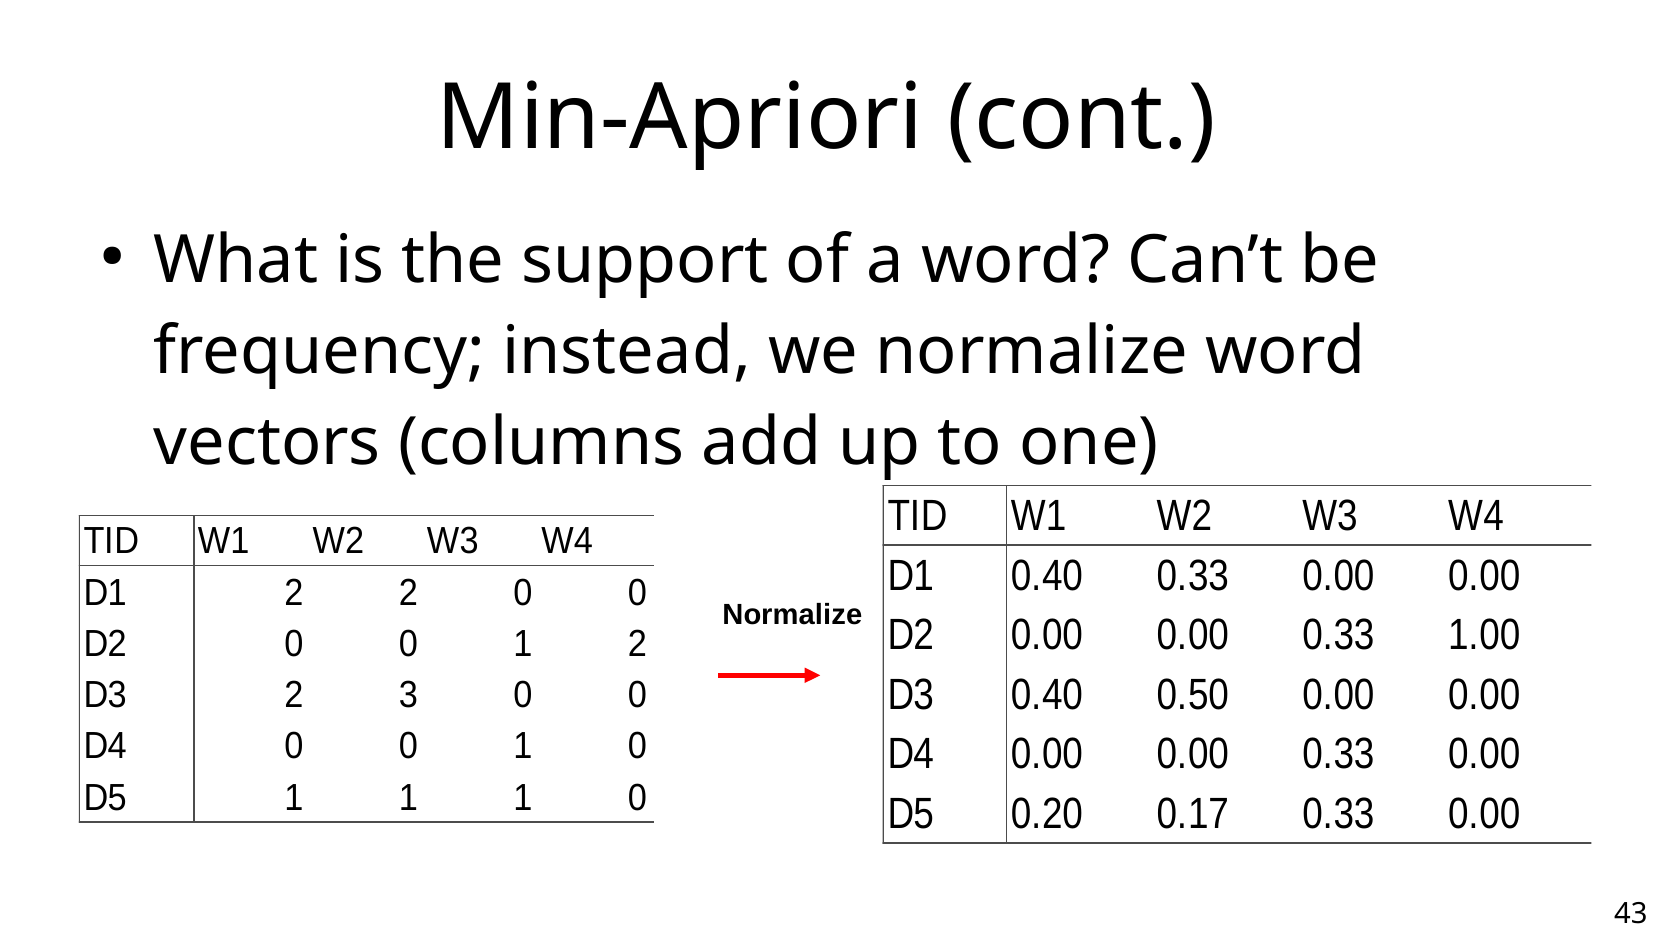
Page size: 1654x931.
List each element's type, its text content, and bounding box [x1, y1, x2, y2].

chart [882, 485, 1592, 906]
chart [78, 515, 654, 877]
title Min-Apriori (cont.) [82, 1, 1571, 211]
list What is the support of a word? Can’t be frequency; instead, we normalize word vectors (columns add up to one) [82, 211, 1571, 752]
text_box Normalize [707, 587, 883, 639]
